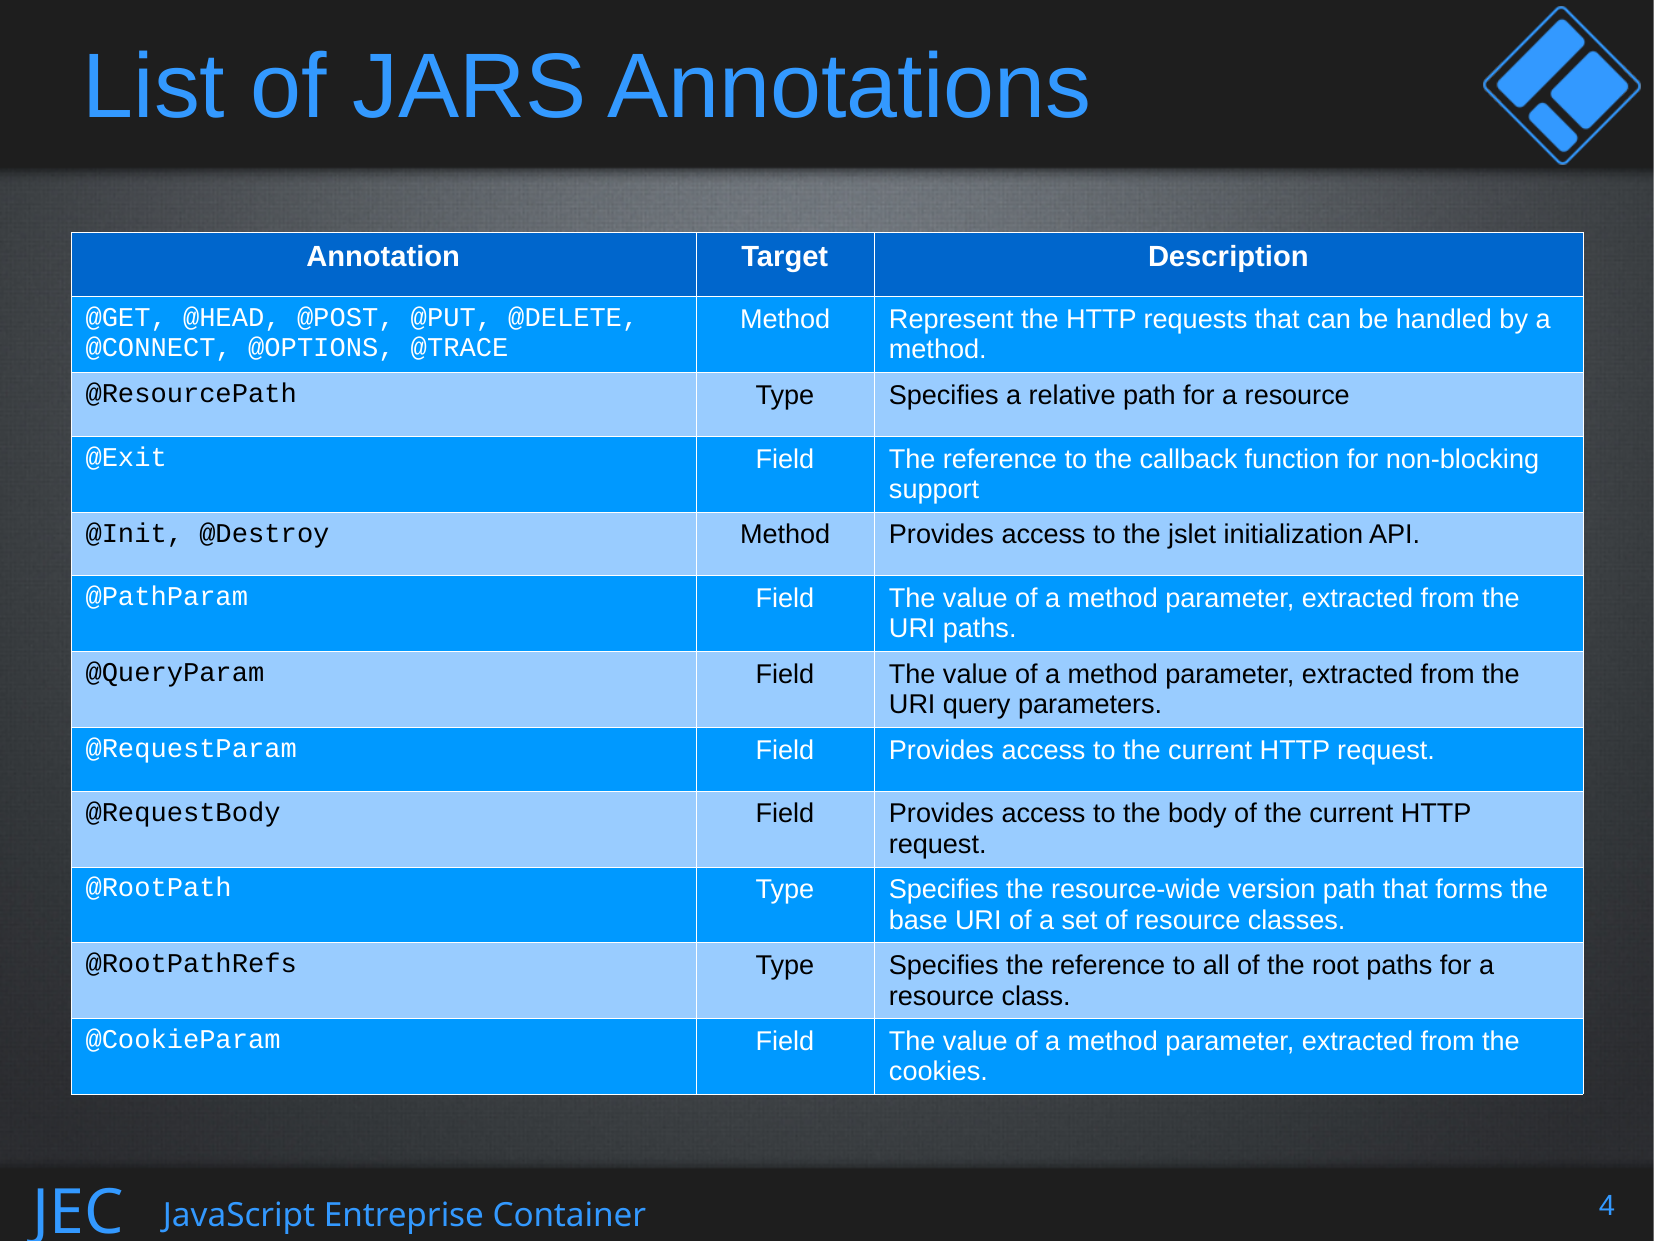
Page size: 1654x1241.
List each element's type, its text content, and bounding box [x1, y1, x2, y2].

table_cell @Init, @Destroy [72, 513, 696, 575]
table_cell Provides access to the current HTTP request. [875, 728, 1583, 791]
table_cell @PathParam [72, 576, 696, 651]
table_cell Type [697, 943, 874, 1018]
title List of JARS Annotations [82, 23, 1441, 147]
table_cell Type [697, 868, 874, 942]
text_box JEC [17, 1159, 149, 1241]
text_box JavaScript Entreprise Container [148, 1183, 651, 1241]
table_cell @RootPath [72, 868, 696, 942]
table_cell Field [697, 728, 874, 791]
table_cell Field [697, 576, 874, 651]
table_cell Provides access to the body of the current HTTP request. [875, 792, 1583, 867]
table_cell Specifies the reference to all of the root paths for a resource class. [875, 943, 1583, 1018]
table_cell The value of a method parameter, extracted from the URI paths. [875, 576, 1583, 651]
table_header Annotation [72, 233, 696, 296]
text_box 4 [744, 1181, 1630, 1229]
table_cell Type [697, 373, 874, 436]
table_cell Field [697, 1019, 874, 1094]
table_cell Represent the HTTP requests that can be handled by a method. [875, 297, 1583, 372]
table_cell @ResourcePath [72, 373, 696, 436]
table_cell Field [697, 437, 874, 512]
table_cell @RequestParam [72, 728, 696, 791]
table_cell @Exit [72, 437, 696, 512]
table_cell Specifies a relative path for a resource [875, 373, 1583, 436]
table_cell Provides access to the jslet initialization API. [875, 513, 1583, 575]
table_cell @CookieParam [72, 1019, 696, 1094]
table_cell Method [697, 513, 874, 575]
table_cell @RootPathRefs [72, 943, 696, 1018]
table_cell @GET, @HEAD, @POST, @PUT, @DELETE, @CONNECT, @OPTIONS, @TRACE [72, 297, 696, 372]
table_cell Method [697, 297, 874, 372]
table_header Target [697, 233, 874, 296]
picture [0, 0, 1654, 1241]
table_cell @QueryParam [72, 652, 696, 727]
table_cell The value of a method parameter, extracted from the cookies. [875, 1019, 1583, 1094]
table_cell The reference to the callback function for non-blocking support [875, 437, 1583, 512]
table_cell Field [697, 792, 874, 867]
table_header Description [875, 233, 1583, 296]
table_cell @RequestBody [72, 792, 696, 867]
table_cell The value of a method parameter, extracted from the URI query parameters. [875, 652, 1583, 727]
table_cell Field [697, 652, 874, 727]
table_cell Specifies the resource-wide version path that forms the base URI of a set of resource classes. [875, 868, 1583, 942]
